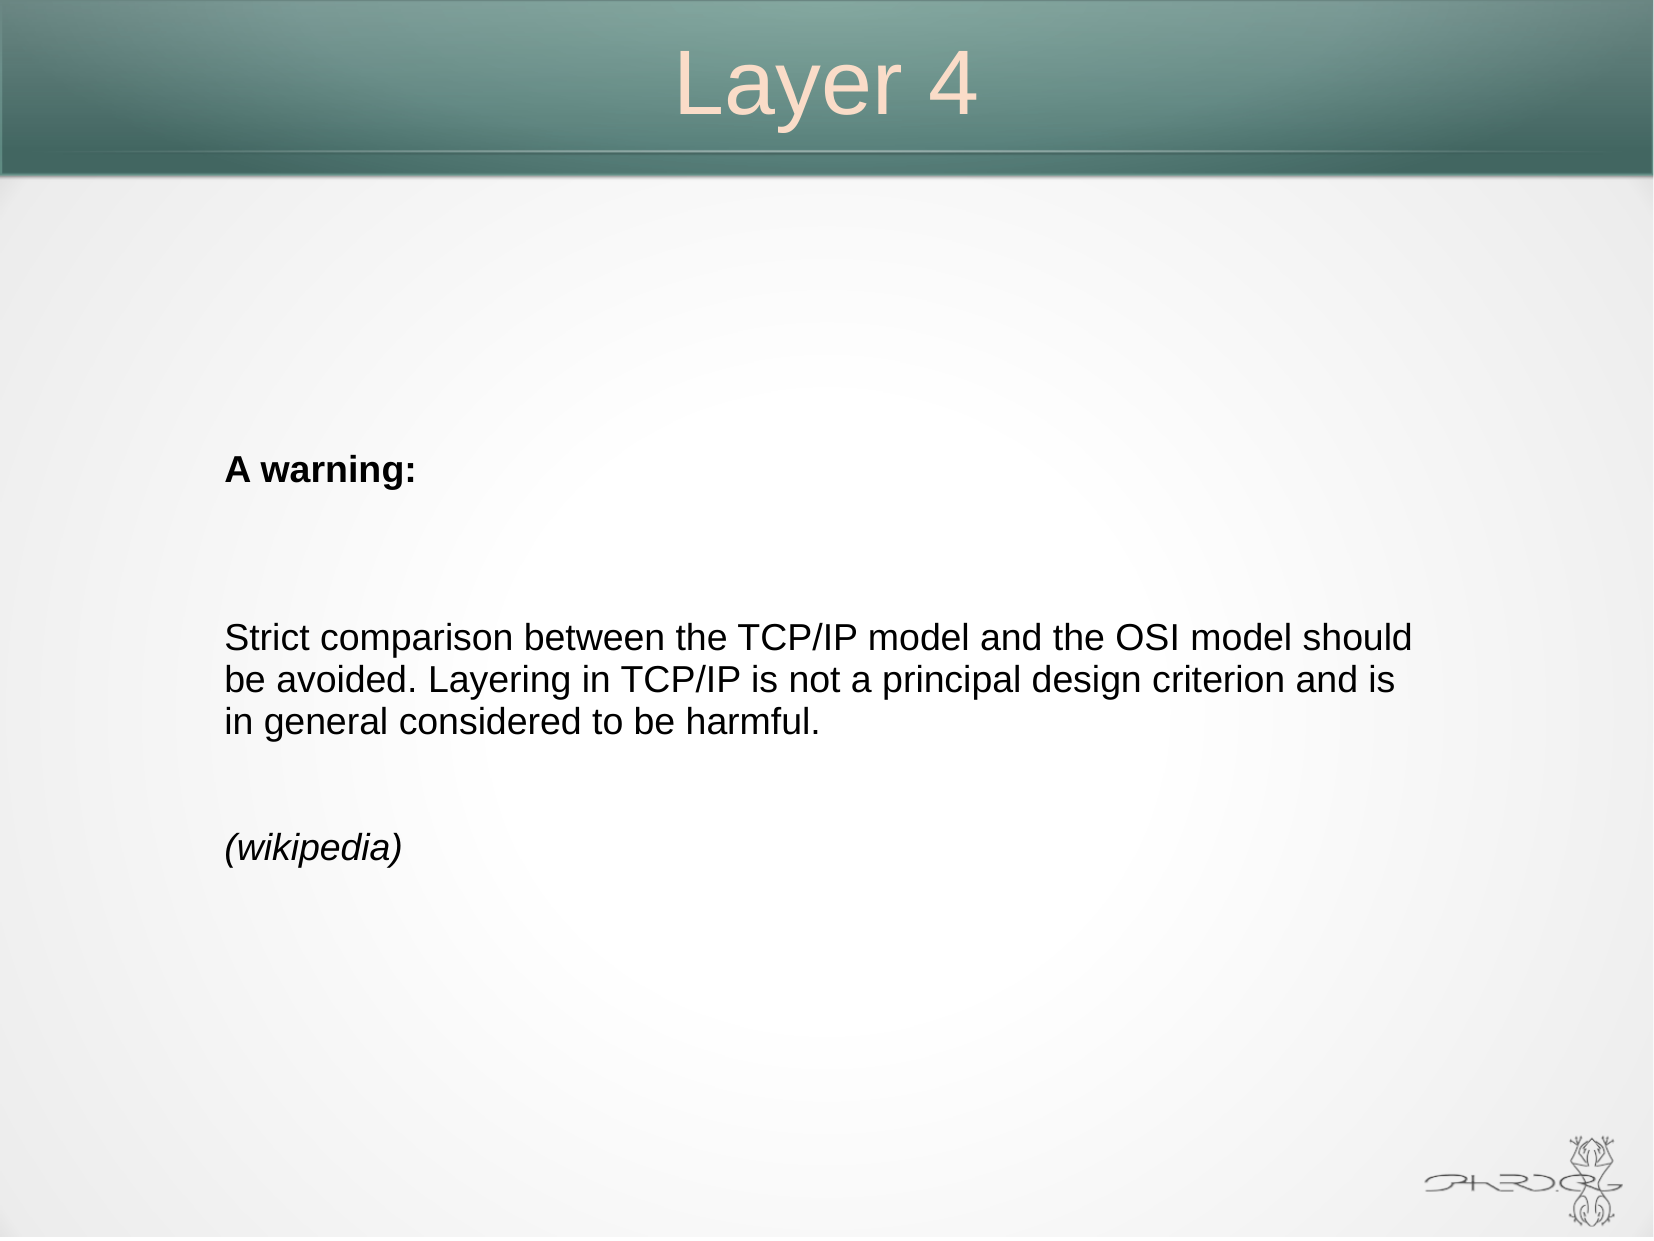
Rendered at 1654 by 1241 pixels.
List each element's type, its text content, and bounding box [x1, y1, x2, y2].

title [82, 11, 1571, 154]
text_box A warning: Strict comparison between the TCP/IP model and the OSI model should be avoided. Layering in TCP/IP is not a principal design criterion and is in general considered to be harmful. (wikipedia) [224, 448, 1418, 869]
picture [0, 0, 1654, 1237]
